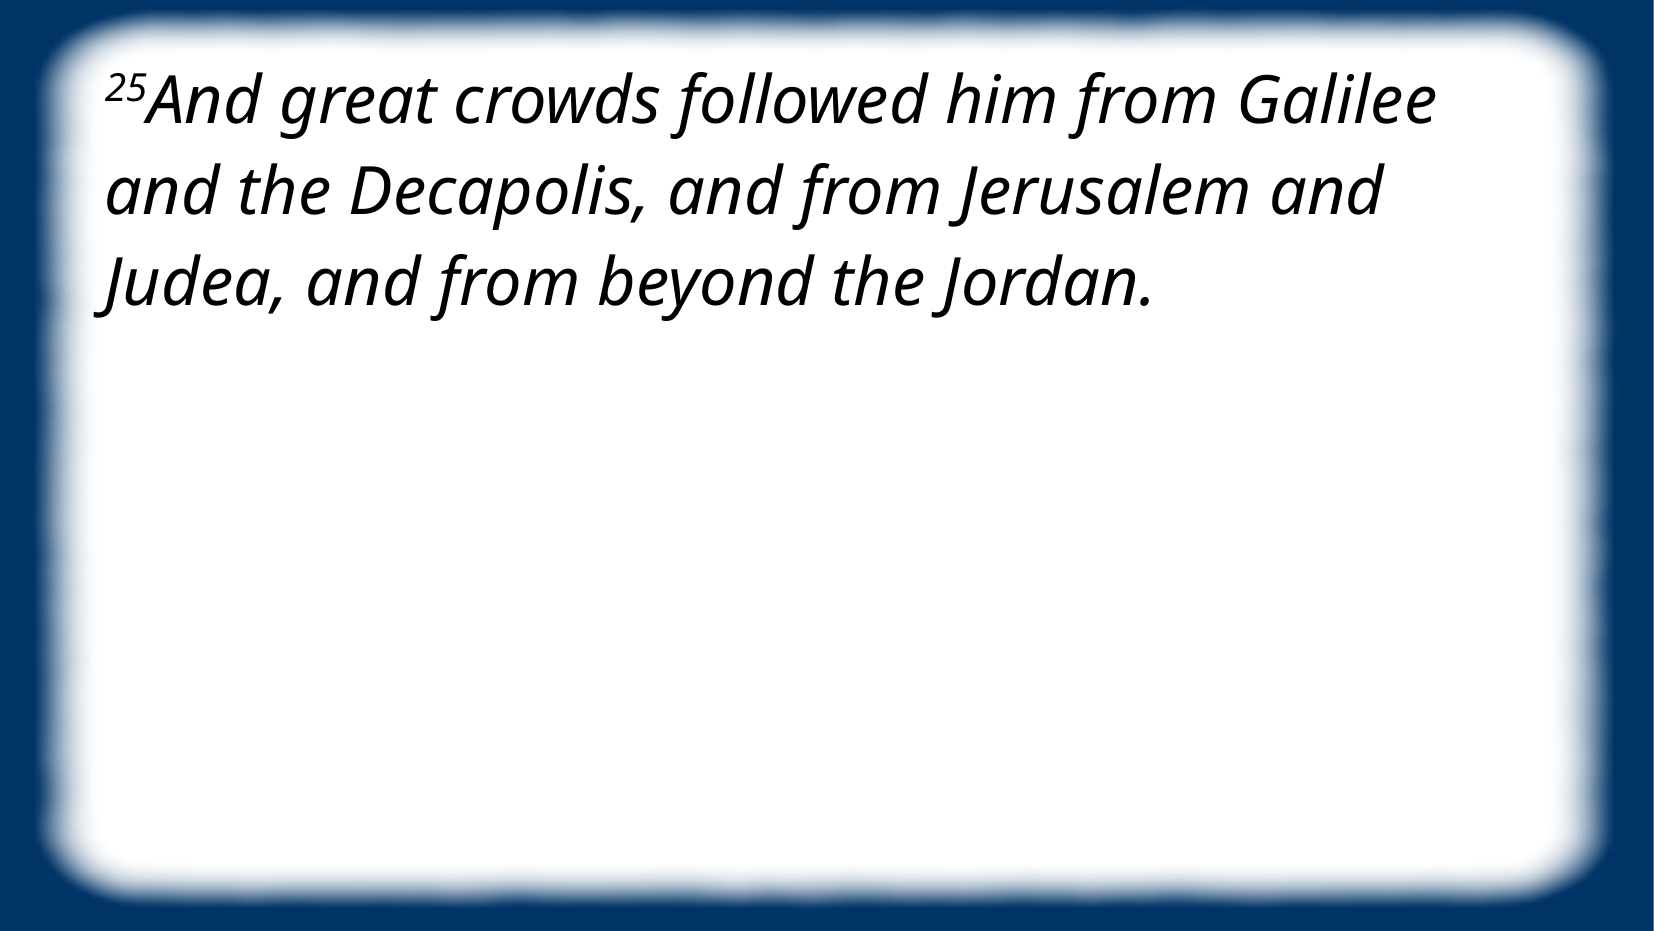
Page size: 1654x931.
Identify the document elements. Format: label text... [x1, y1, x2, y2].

picture [0, 0, 1654, 931]
text_box 25And great crowds followed him from Galilee and the Decapolis, and from Jerusalem and Judea, and from beyond the Jordan. [90, 45, 1576, 361]
